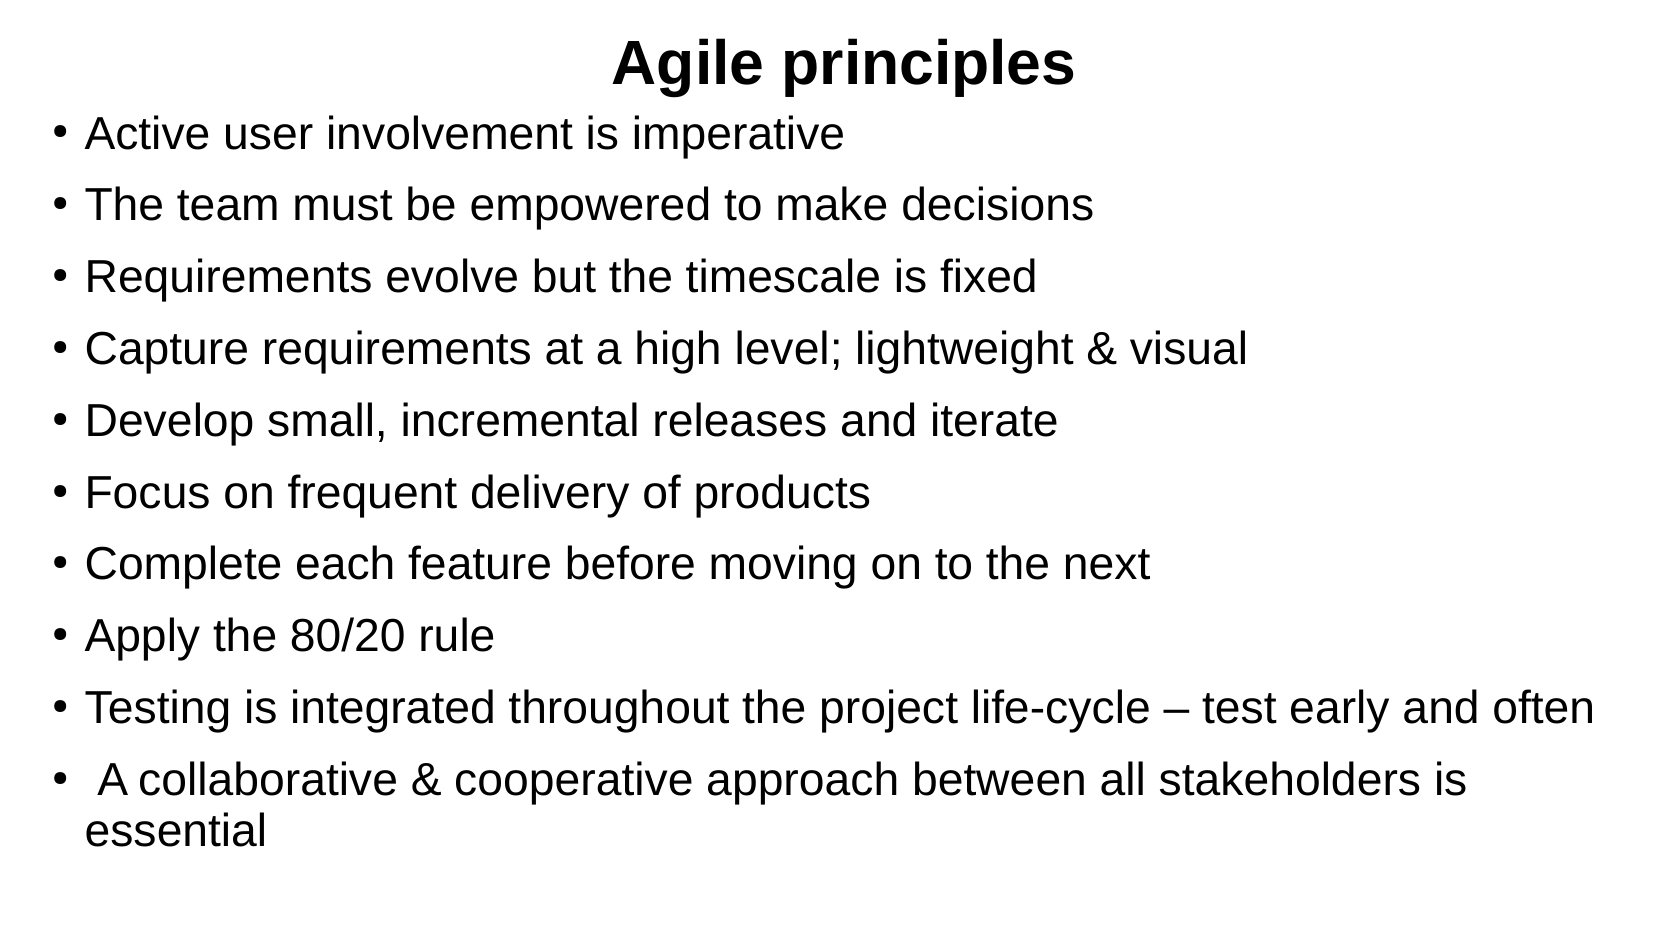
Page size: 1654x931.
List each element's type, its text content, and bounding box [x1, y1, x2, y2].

title Agile principles [100, 27, 1589, 98]
list Active user involvement is imperative The team must be empowered to make decisions Requirements evolve but the timescale is fixed Capture requirements at a high level; lightweight & visual Develop small, incremental releases and iterate Focus on frequent delivery of products Complete each feature before moving on to the next Apply the 80/20 rule Testing is integrated throughout the project life-cycle – test early and often A collaborative & cooperative approach between all stakeholders is essential [52, 107, 1615, 909]
